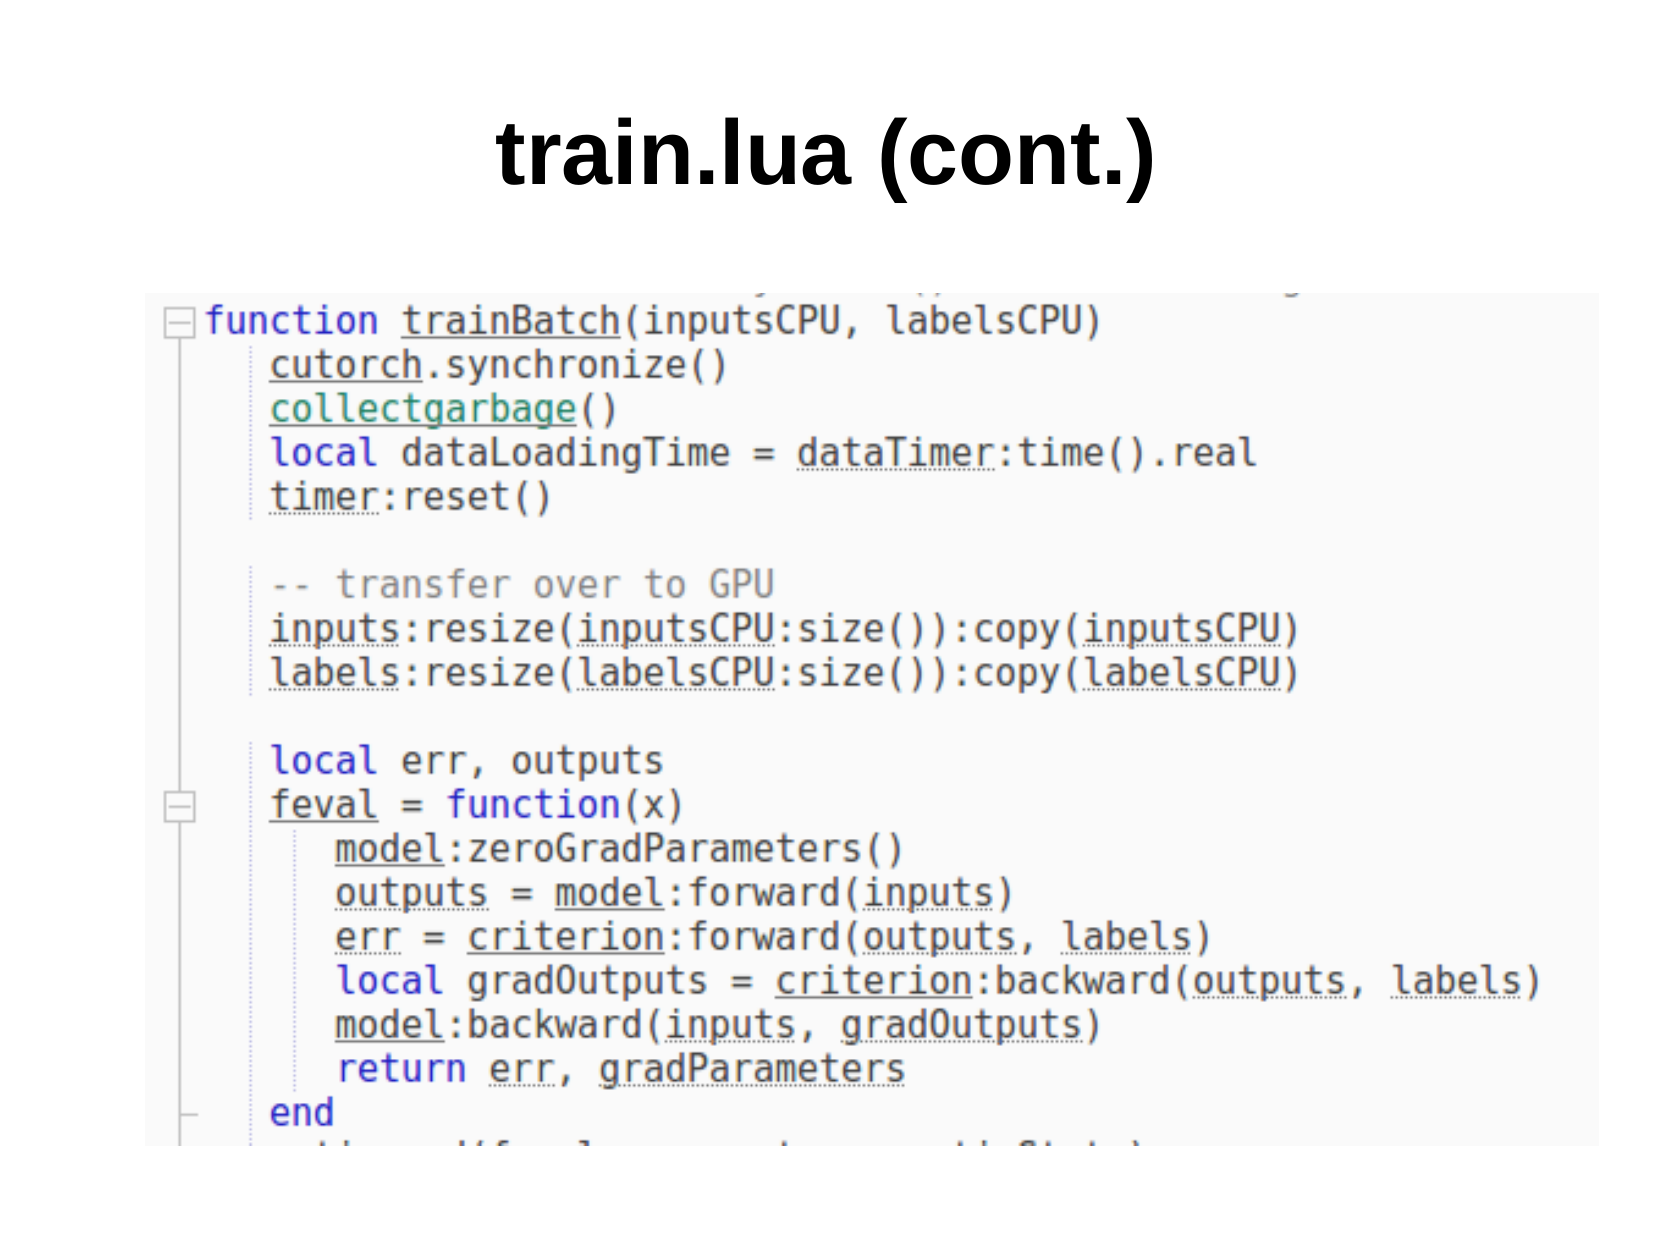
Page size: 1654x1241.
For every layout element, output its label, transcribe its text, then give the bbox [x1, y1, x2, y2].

picture [145, 293, 1599, 1146]
title train.lua (cont.) [82, 49, 1571, 257]
